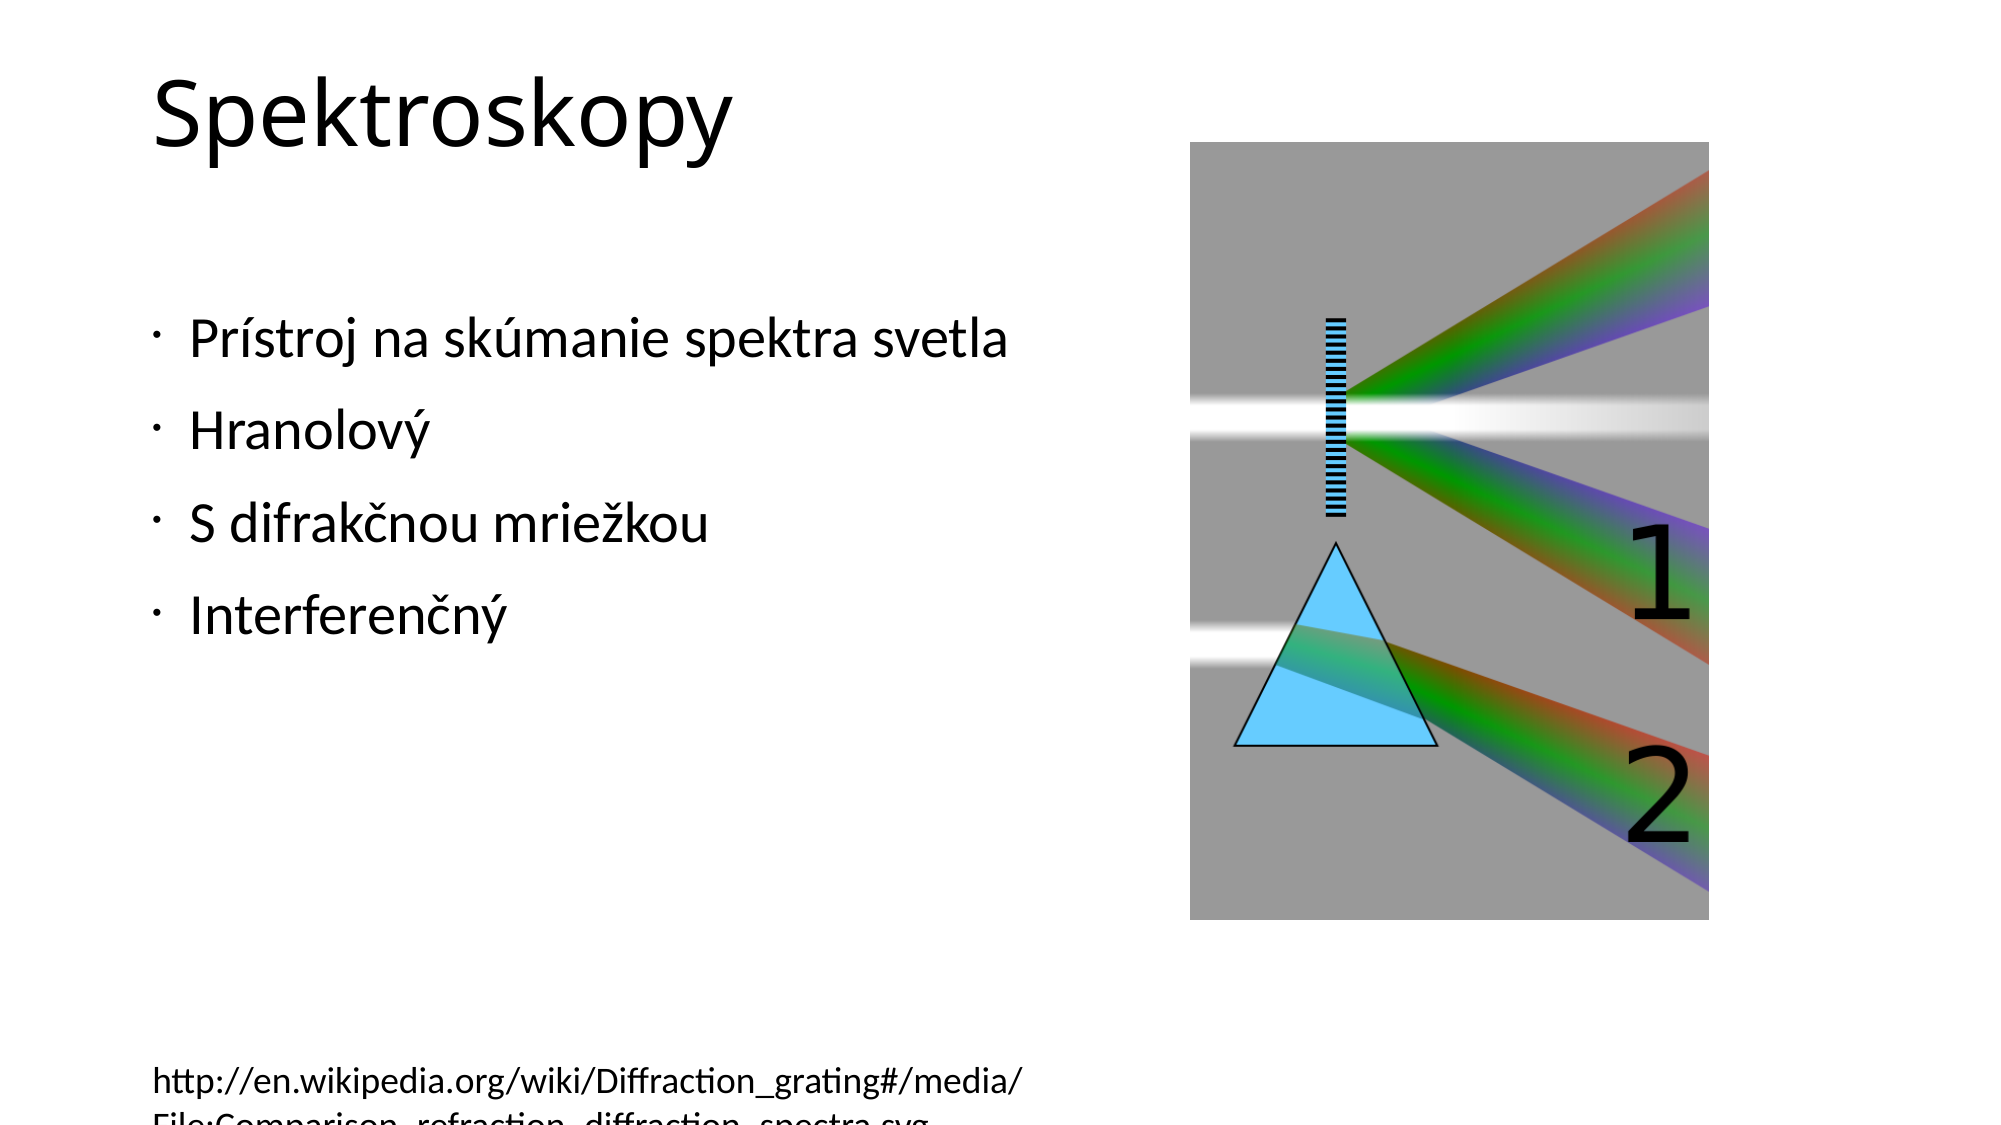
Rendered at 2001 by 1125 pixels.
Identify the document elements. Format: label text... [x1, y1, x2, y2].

picture [1190, 142, 1709, 920]
list Prístroj na skúmanie spektra svetla Hranolový S difrakčnou mriežkou Interferenčný [137, 299, 1863, 1014]
title Spektroskopy [137, 59, 1863, 278]
footer http://en.wikipedia.org/wiki/Diffraction_grating#/media/File:Comparison_refraction_diffraction_spectra.svg [137, 1048, 1269, 1109]
